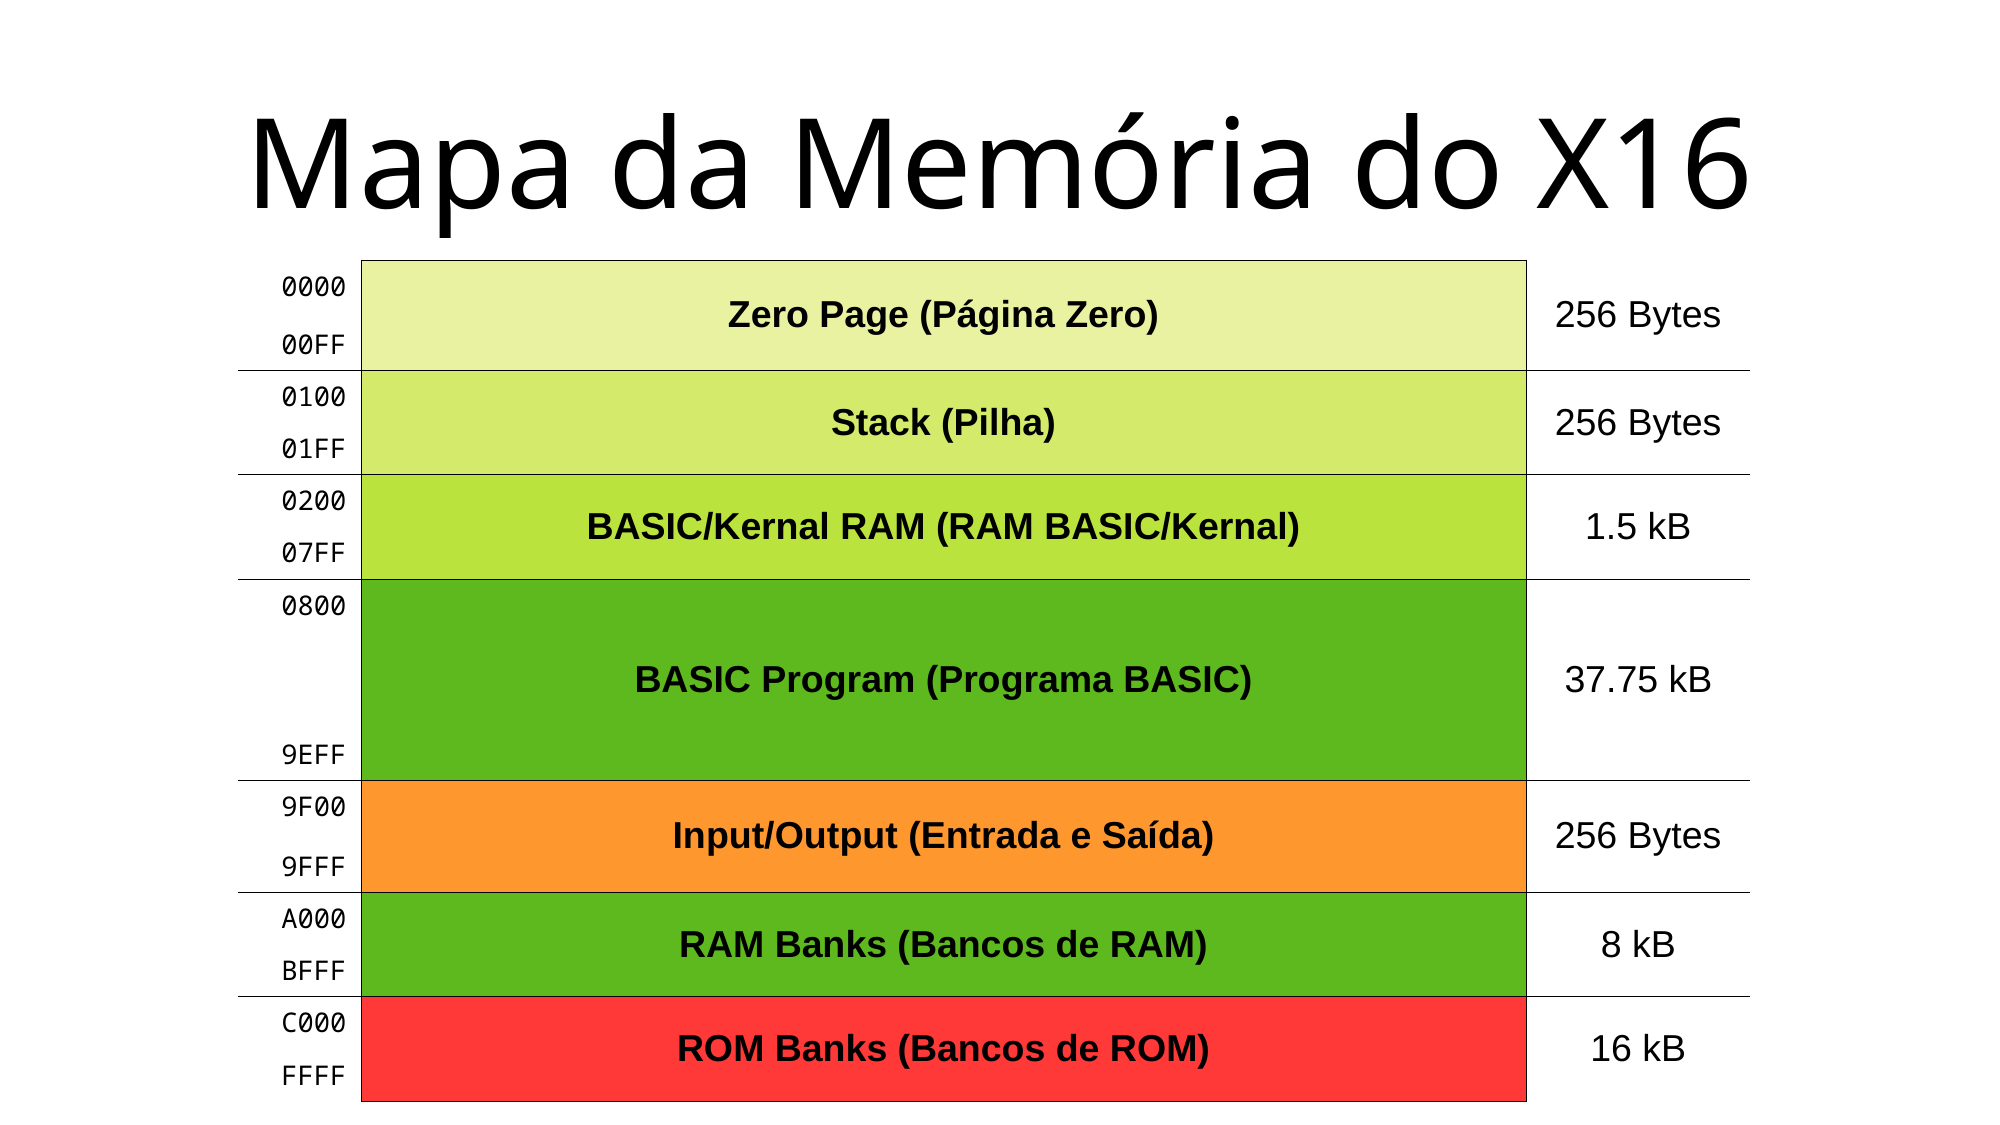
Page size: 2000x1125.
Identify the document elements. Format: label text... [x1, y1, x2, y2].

table_header 256 Bytes [1527, 260, 1750, 370]
table_cell 0800 [238, 580, 361, 667]
table_cell C000 [238, 997, 361, 1048]
table_cell ROM Banks (Bancos de ROM) [362, 997, 1526, 1101]
table_cell 256 Bytes [1527, 781, 1750, 892]
table_cell 256 Bytes [1527, 371, 1750, 474]
table_cell 9F00 [238, 781, 361, 832]
table_cell BASIC Program (Programa BASIC) [362, 580, 1526, 780]
table_cell 01FF [238, 422, 361, 474]
table_cell RAM Banks (Bancos de RAM) [362, 893, 1526, 996]
table_cell 07FF [238, 526, 361, 579]
table_cell 0200 [238, 475, 361, 526]
table_header Zero Page (Página Zero) [362, 261, 1526, 370]
table_cell 16 kB [1527, 997, 1750, 1101]
table_cell 9EFF [238, 667, 361, 780]
table_cell 0100 [238, 371, 361, 422]
table_cell 8 kB [1527, 893, 1750, 996]
title Mapa da Memória do X16 [137, 59, 1862, 278]
table_header 0000 [238, 260, 361, 312]
table_cell FFFF [238, 1048, 361, 1101]
table_cell Input/Output (Entrada e Saída) [362, 781, 1526, 892]
table_cell 37.75 kB [1527, 580, 1750, 780]
table_cell A000 [238, 893, 361, 944]
table_cell 9FFF [238, 832, 361, 892]
table_cell BFFF [238, 944, 361, 996]
table_cell BASIC/Kernal RAM (RAM BASIC/Kernal) [362, 475, 1526, 579]
table_cell 00FF [238, 312, 361, 370]
table_cell 1.5 kB [1527, 475, 1750, 579]
table_cell Stack (Pilha) [362, 371, 1526, 474]
